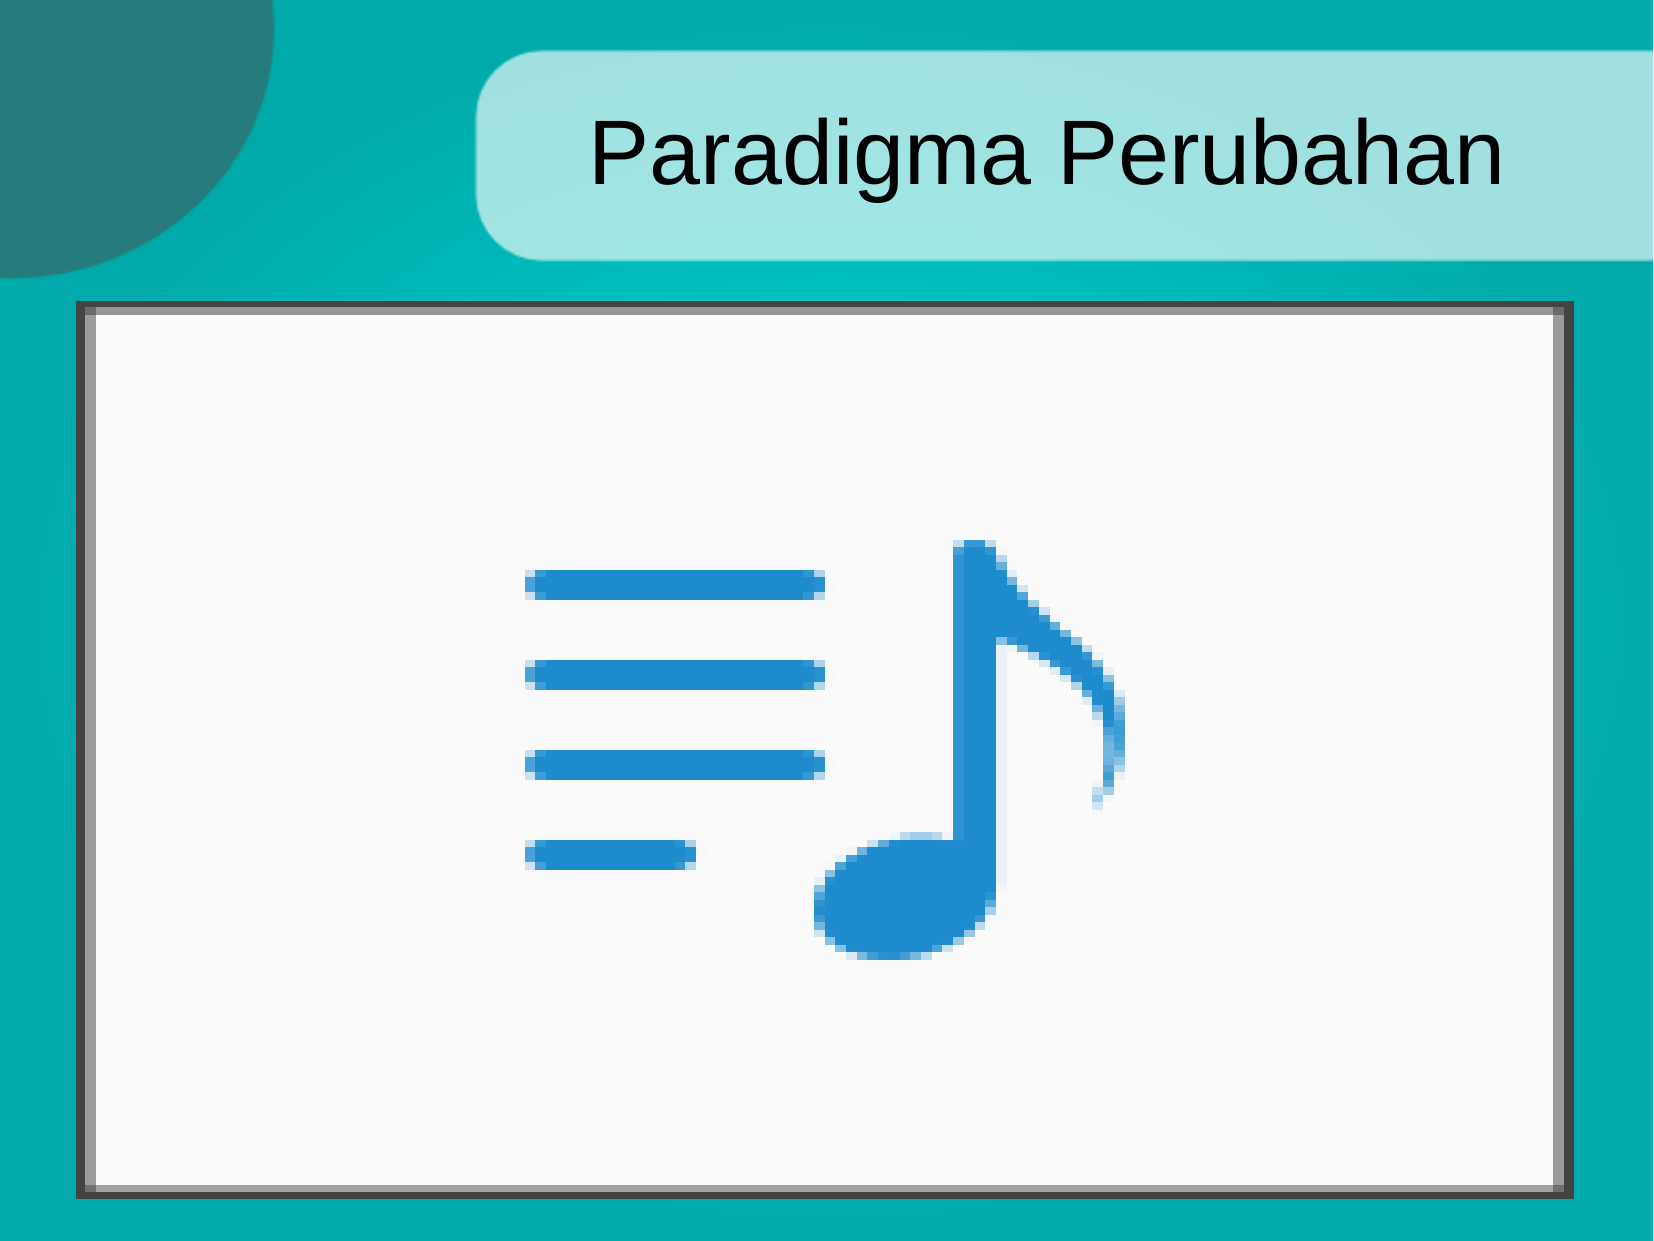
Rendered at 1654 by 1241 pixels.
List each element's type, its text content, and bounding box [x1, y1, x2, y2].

picture [0, 0, 1654, 1241]
text_box [75, 300, 1576, 1201]
title Paradigma Perubahan [525, 56, 1571, 250]
